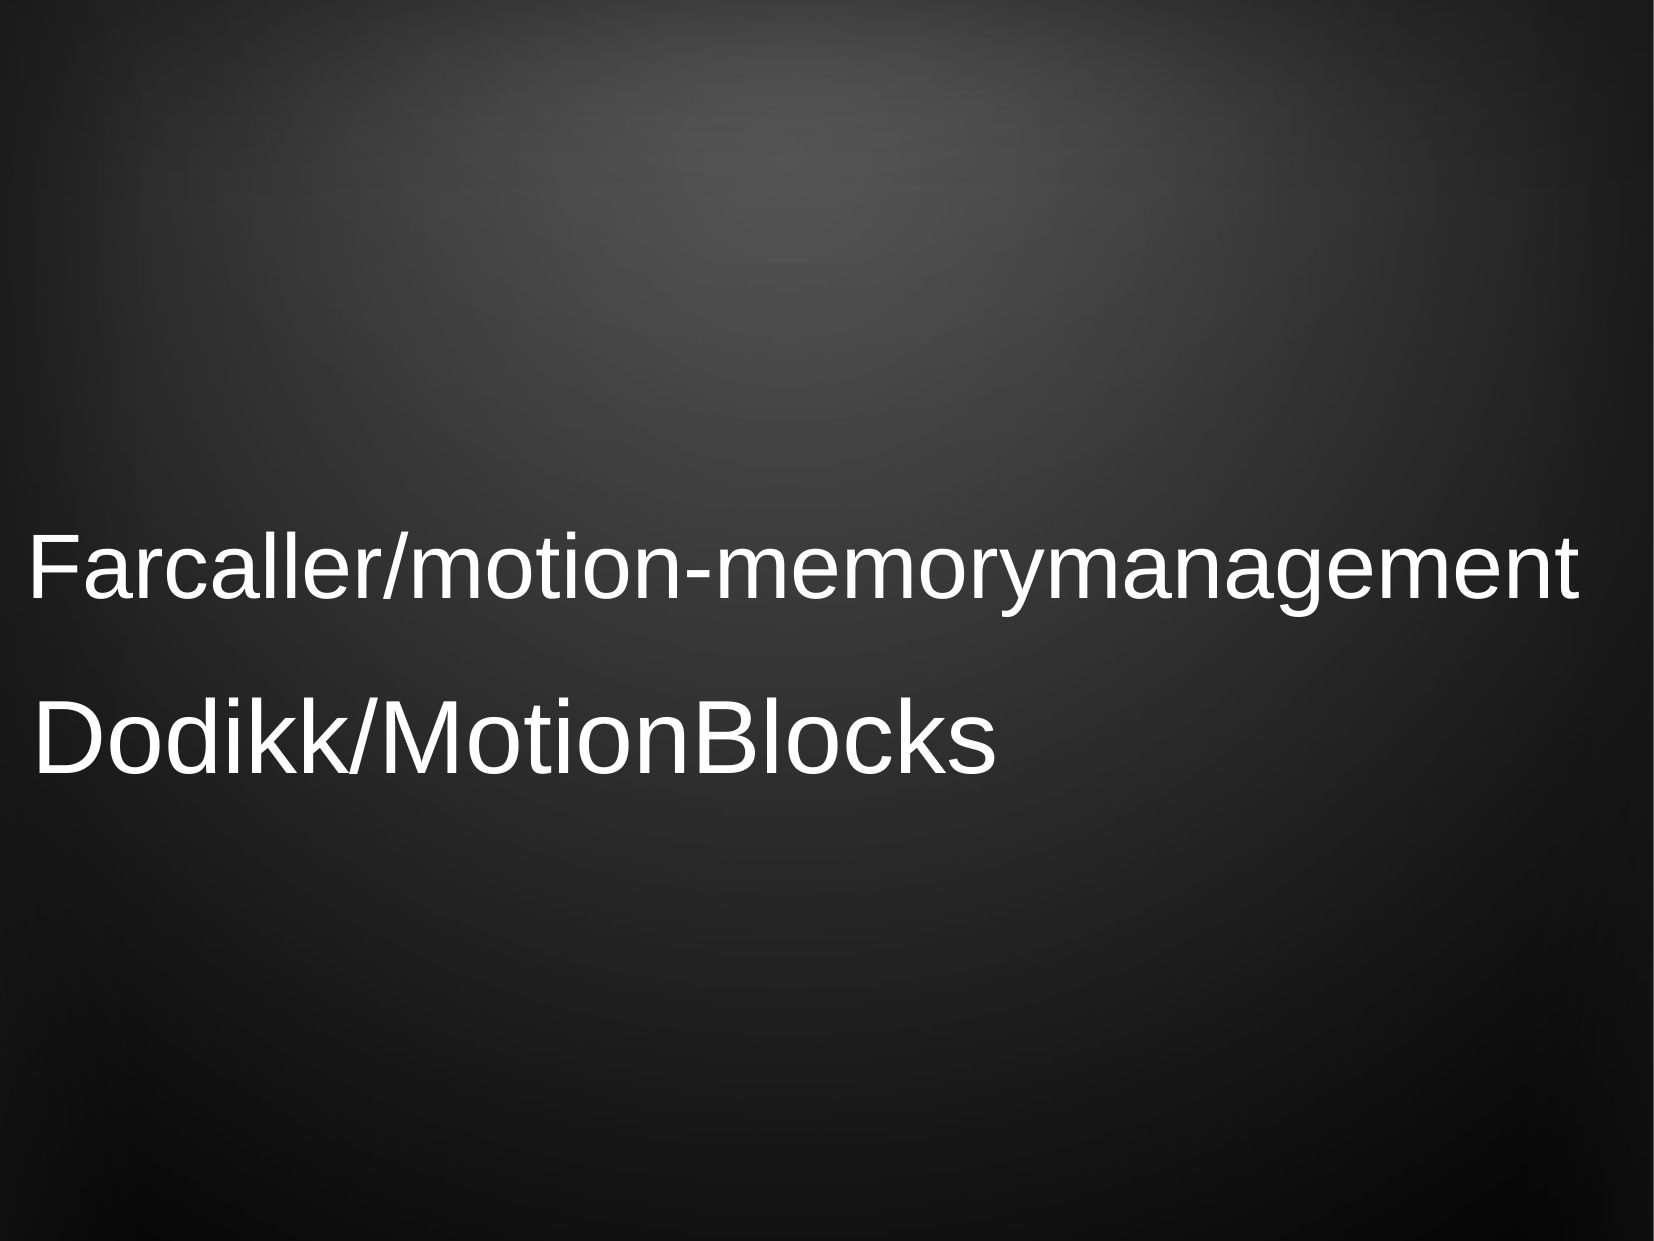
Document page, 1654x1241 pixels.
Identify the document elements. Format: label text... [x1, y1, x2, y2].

picture [0, 0, 1654, 1241]
text_box Dodikk/MotionBlocks [16, 672, 1630, 804]
text_box Farcaller/motion-memorymanagement [11, 507, 1626, 626]
